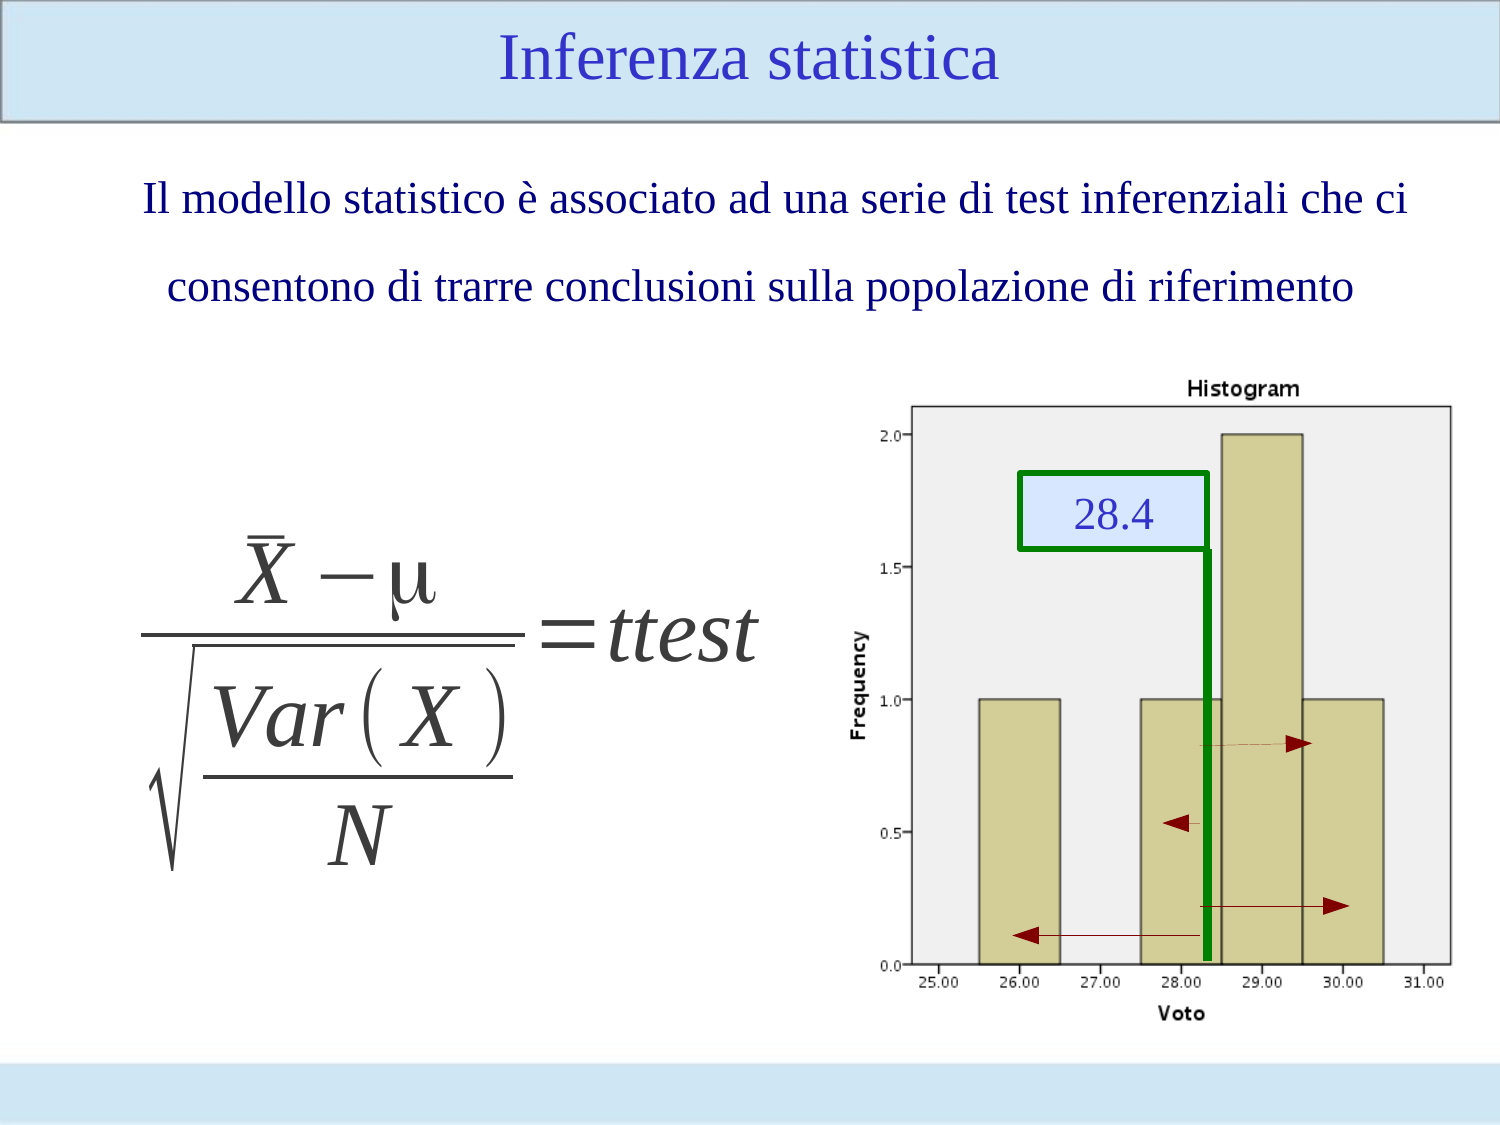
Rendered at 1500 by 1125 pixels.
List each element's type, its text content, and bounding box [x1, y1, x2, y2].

chart [112, 524, 779, 885]
text_box 28.4 [1019, 473, 1208, 550]
text_box Il modello statistico è associato ad una serie di test inferenziali che ci consentono di trarre conclusioni sulla popolazione di riferimento [96, 126, 1426, 318]
title Inferenza statistica [112, 0, 1388, 126]
picture [0, 0, 1500, 1125]
